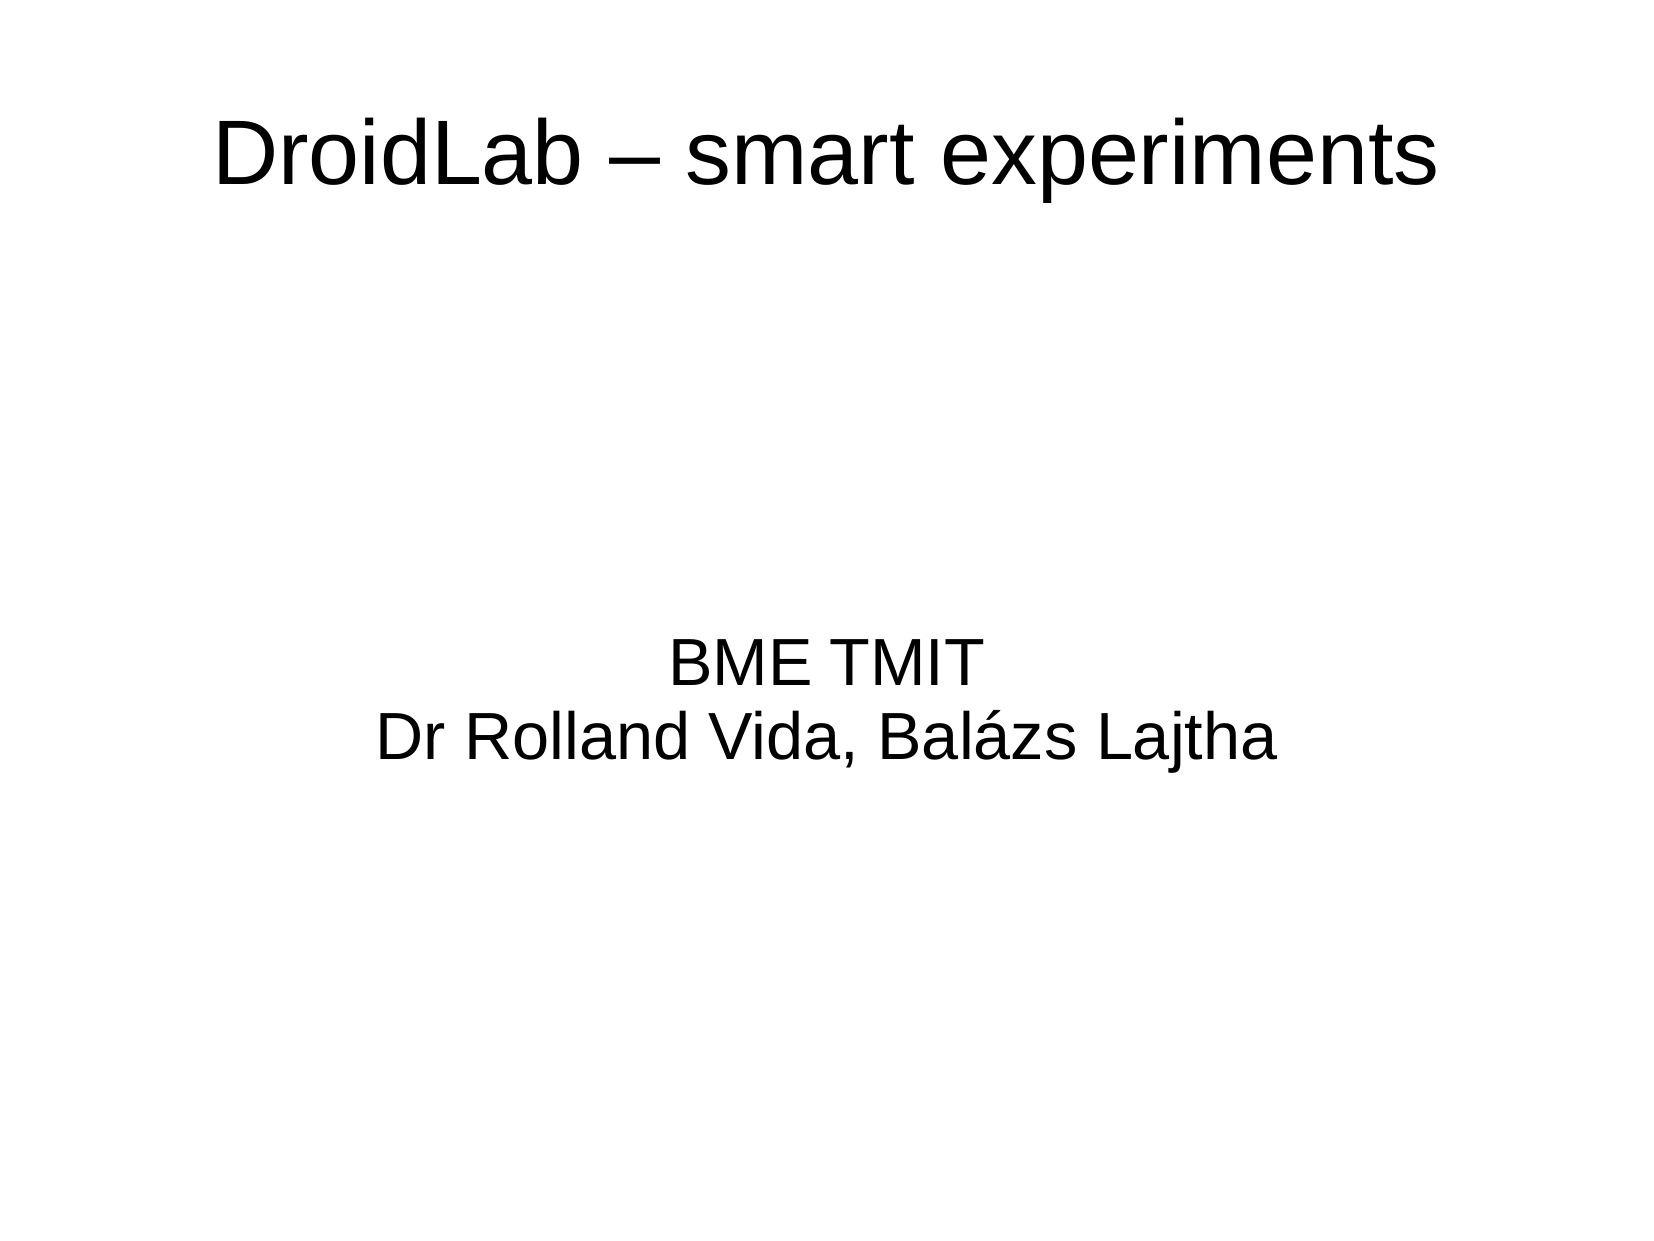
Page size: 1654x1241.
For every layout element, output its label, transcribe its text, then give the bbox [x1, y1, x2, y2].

title DroidLab – smart experiments [82, 49, 1571, 257]
subtitle BME TMIT Dr Rolland Vida, Balázs Lajtha [82, 290, 1571, 1109]
